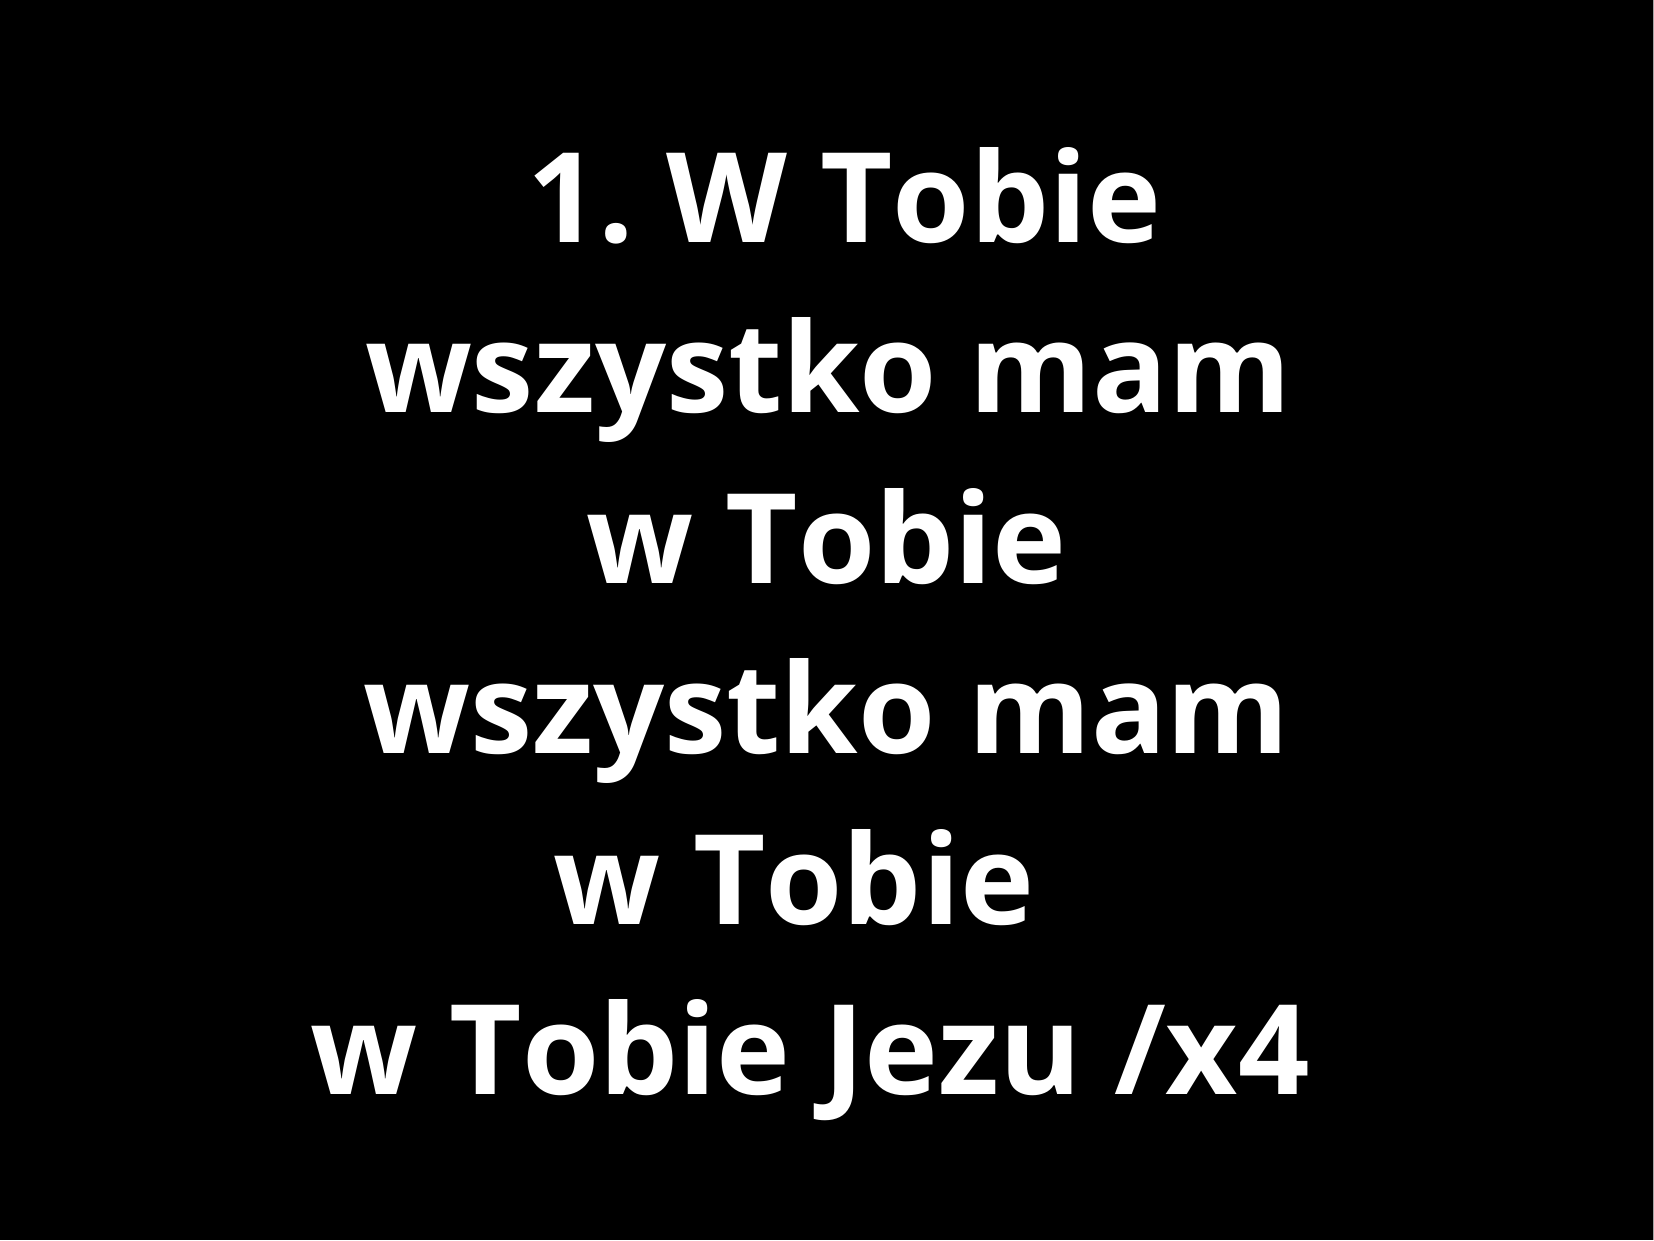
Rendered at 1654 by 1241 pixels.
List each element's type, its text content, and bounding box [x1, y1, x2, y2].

subtitle 1. W Tobie wszystko mam w Tobie wszystko mam w Tobie w Tobie Jezu /x4 [0, 0, 1654, 1241]
